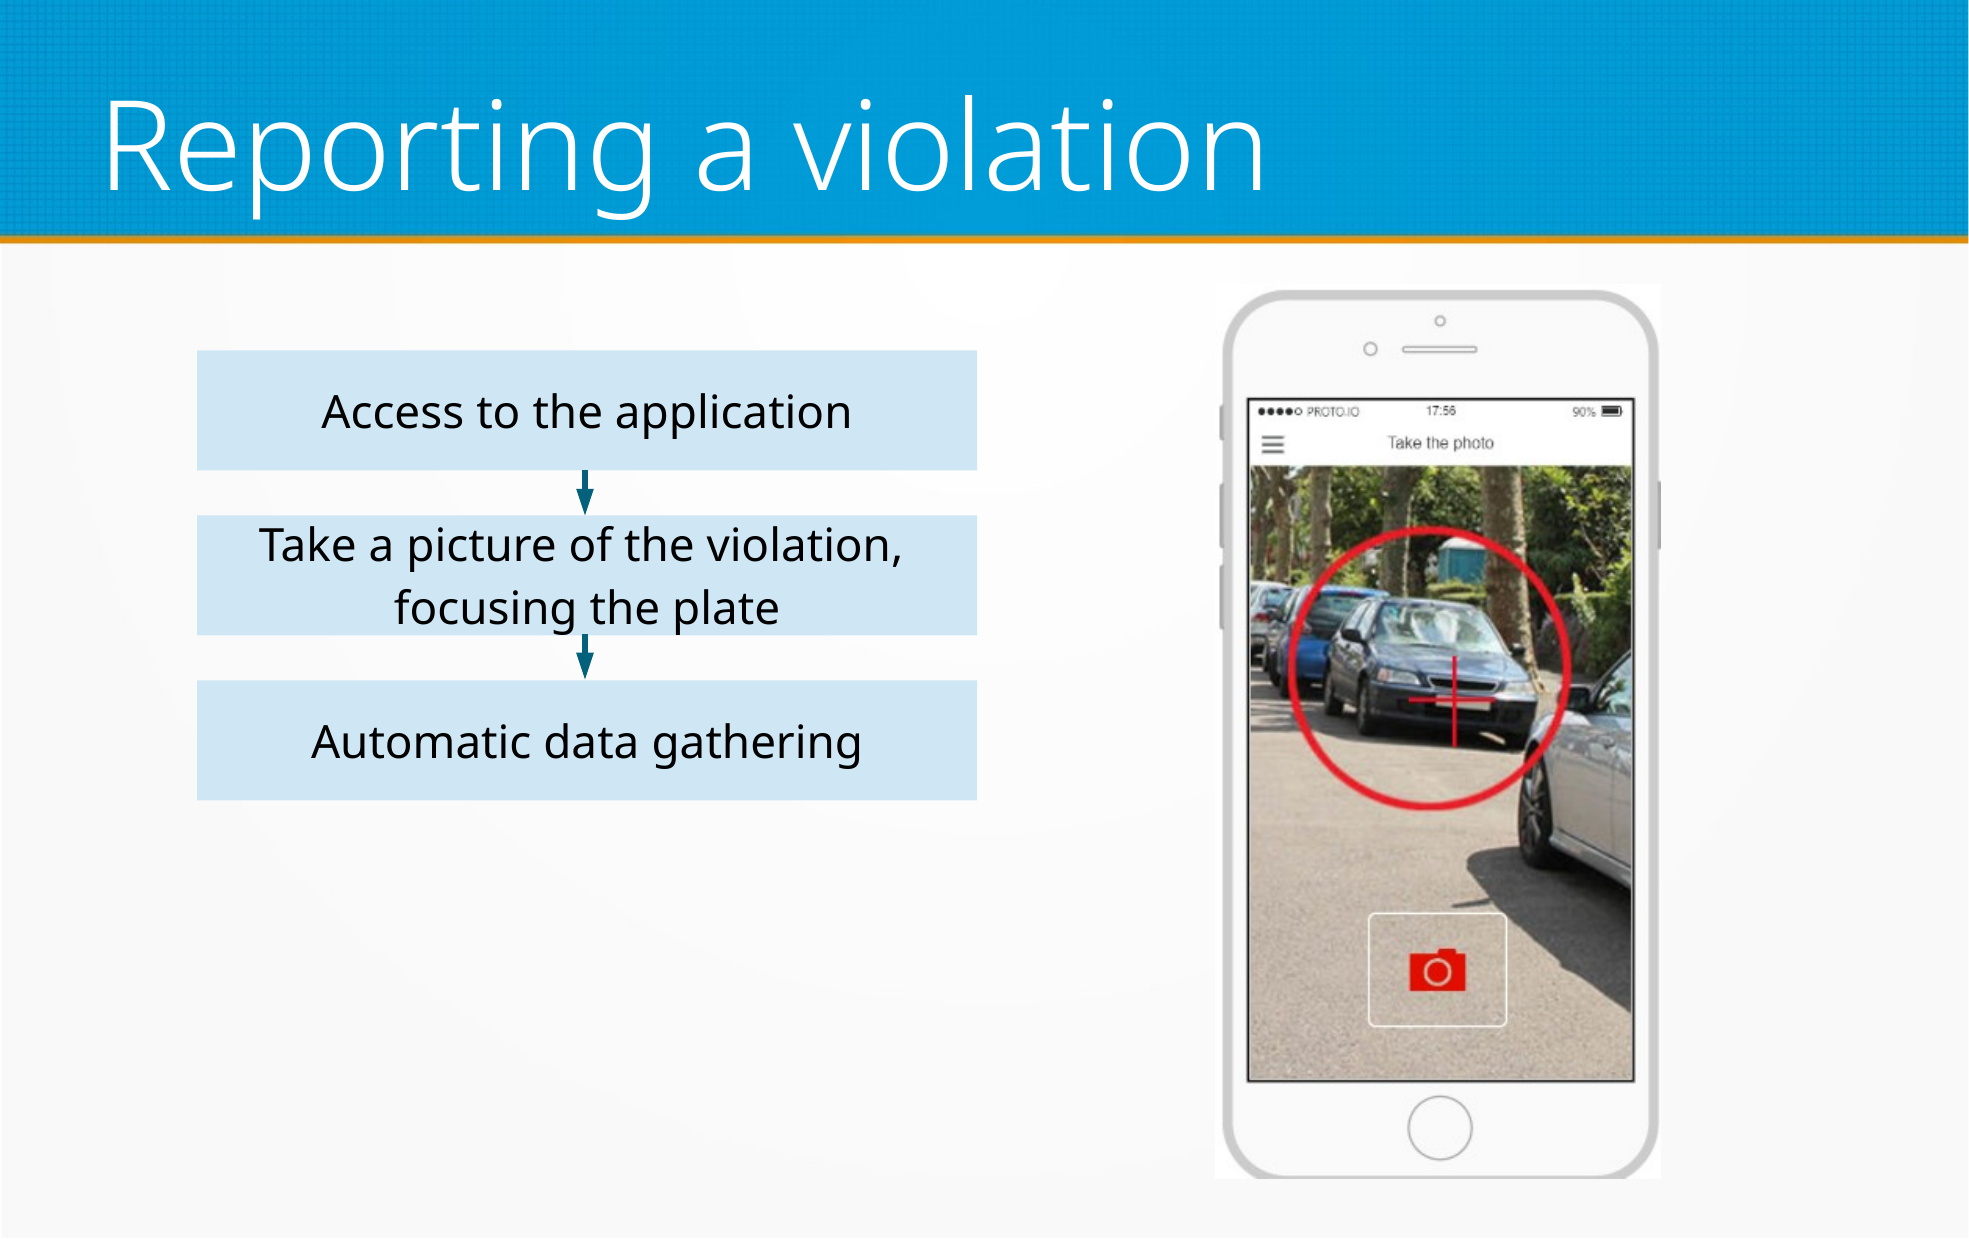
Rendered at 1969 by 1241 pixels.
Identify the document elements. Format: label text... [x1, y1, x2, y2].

text_box Take a picture of the violation, focusing the plate [197, 515, 978, 636]
text_box Access to the application [197, 350, 978, 471]
title Reporting a violation [98, 19, 1870, 227]
picture [0, 233, 1969, 1241]
text_box Automatic data gathering [197, 680, 978, 801]
